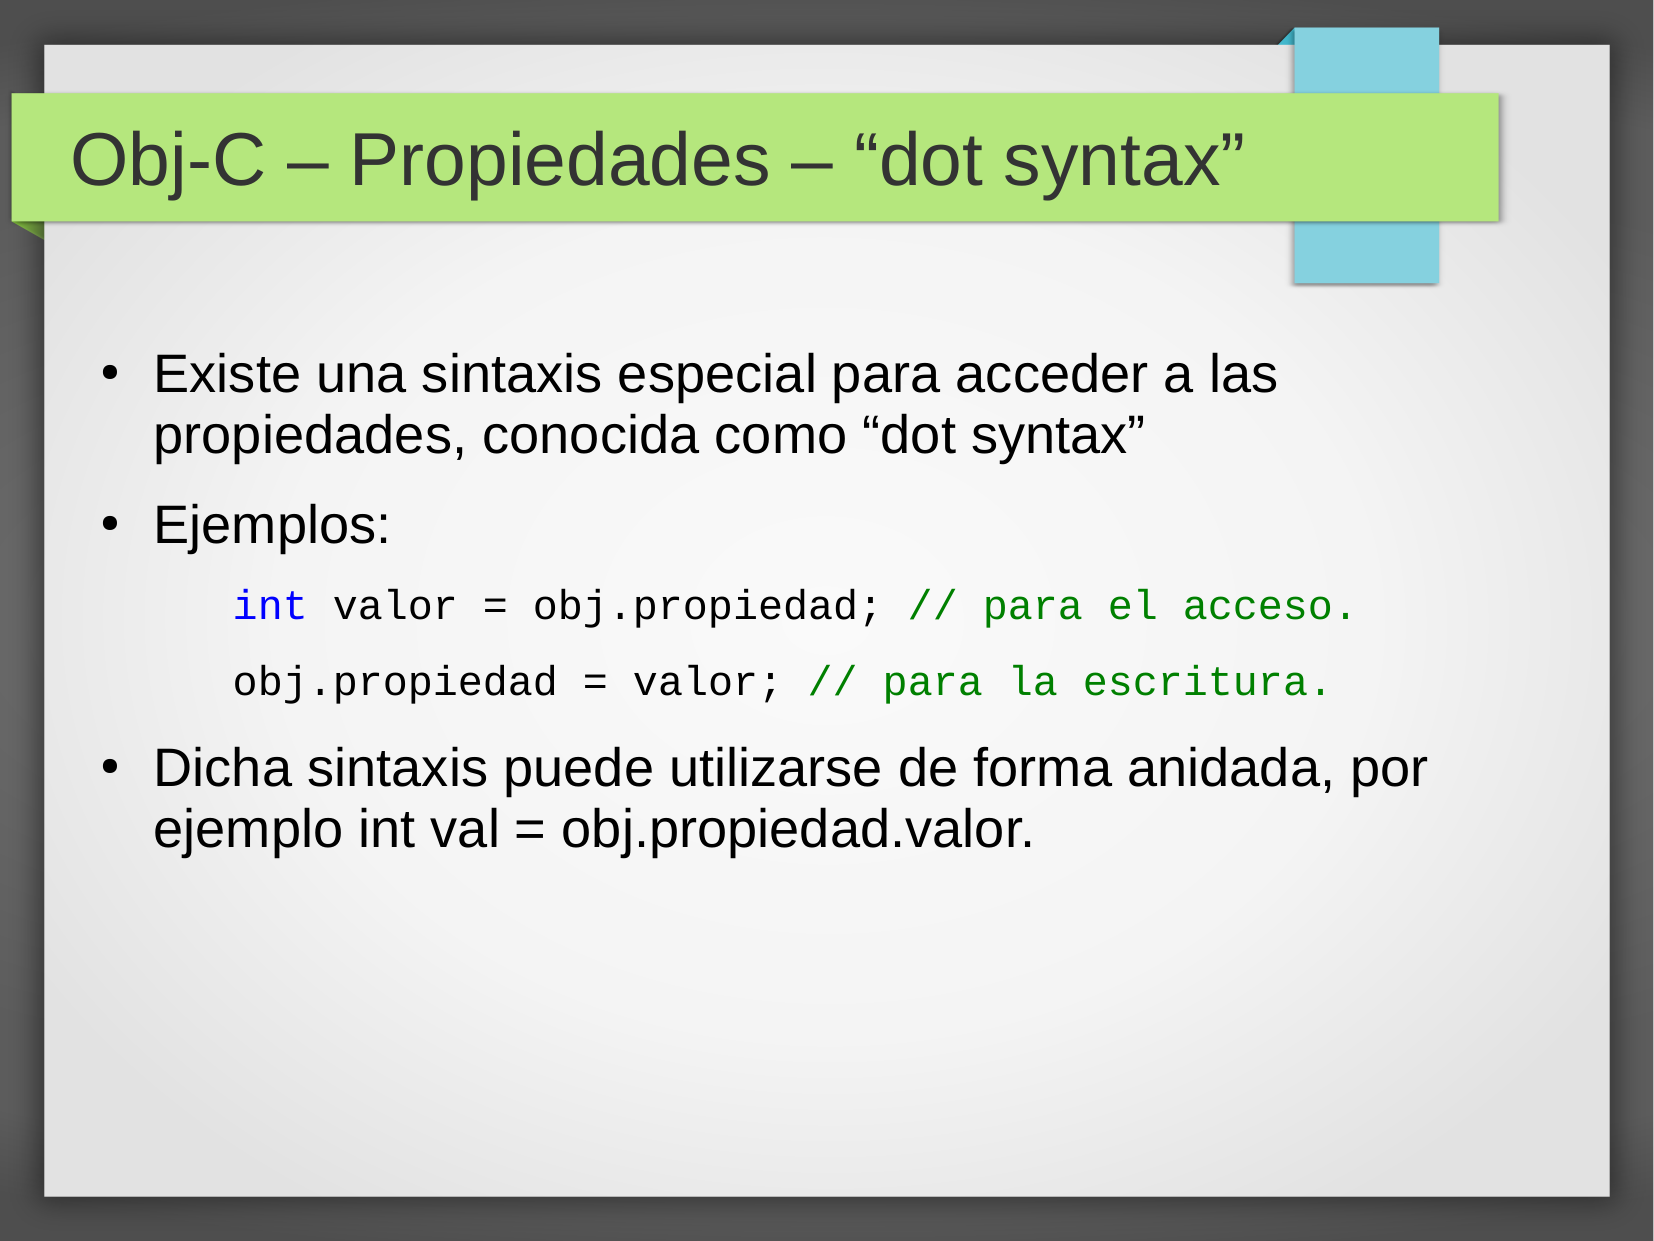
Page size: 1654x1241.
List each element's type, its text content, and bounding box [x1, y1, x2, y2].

picture [0, 0, 1654, 1241]
title Obj-C – Propiedades – “dot syntax” [70, 106, 1465, 213]
list Existe una sintaxis especial para acceder a las propiedades, conocida como “dot syntax” Ejemplos: int valor = obj.propiedad; // para el acceso. obj.propiedad = valor; // para la escritura. Dicha sintaxis puede utilizarse de forma anidada, por ejemplo int val = obj.propiedad.valor. [82, 343, 1538, 1063]
